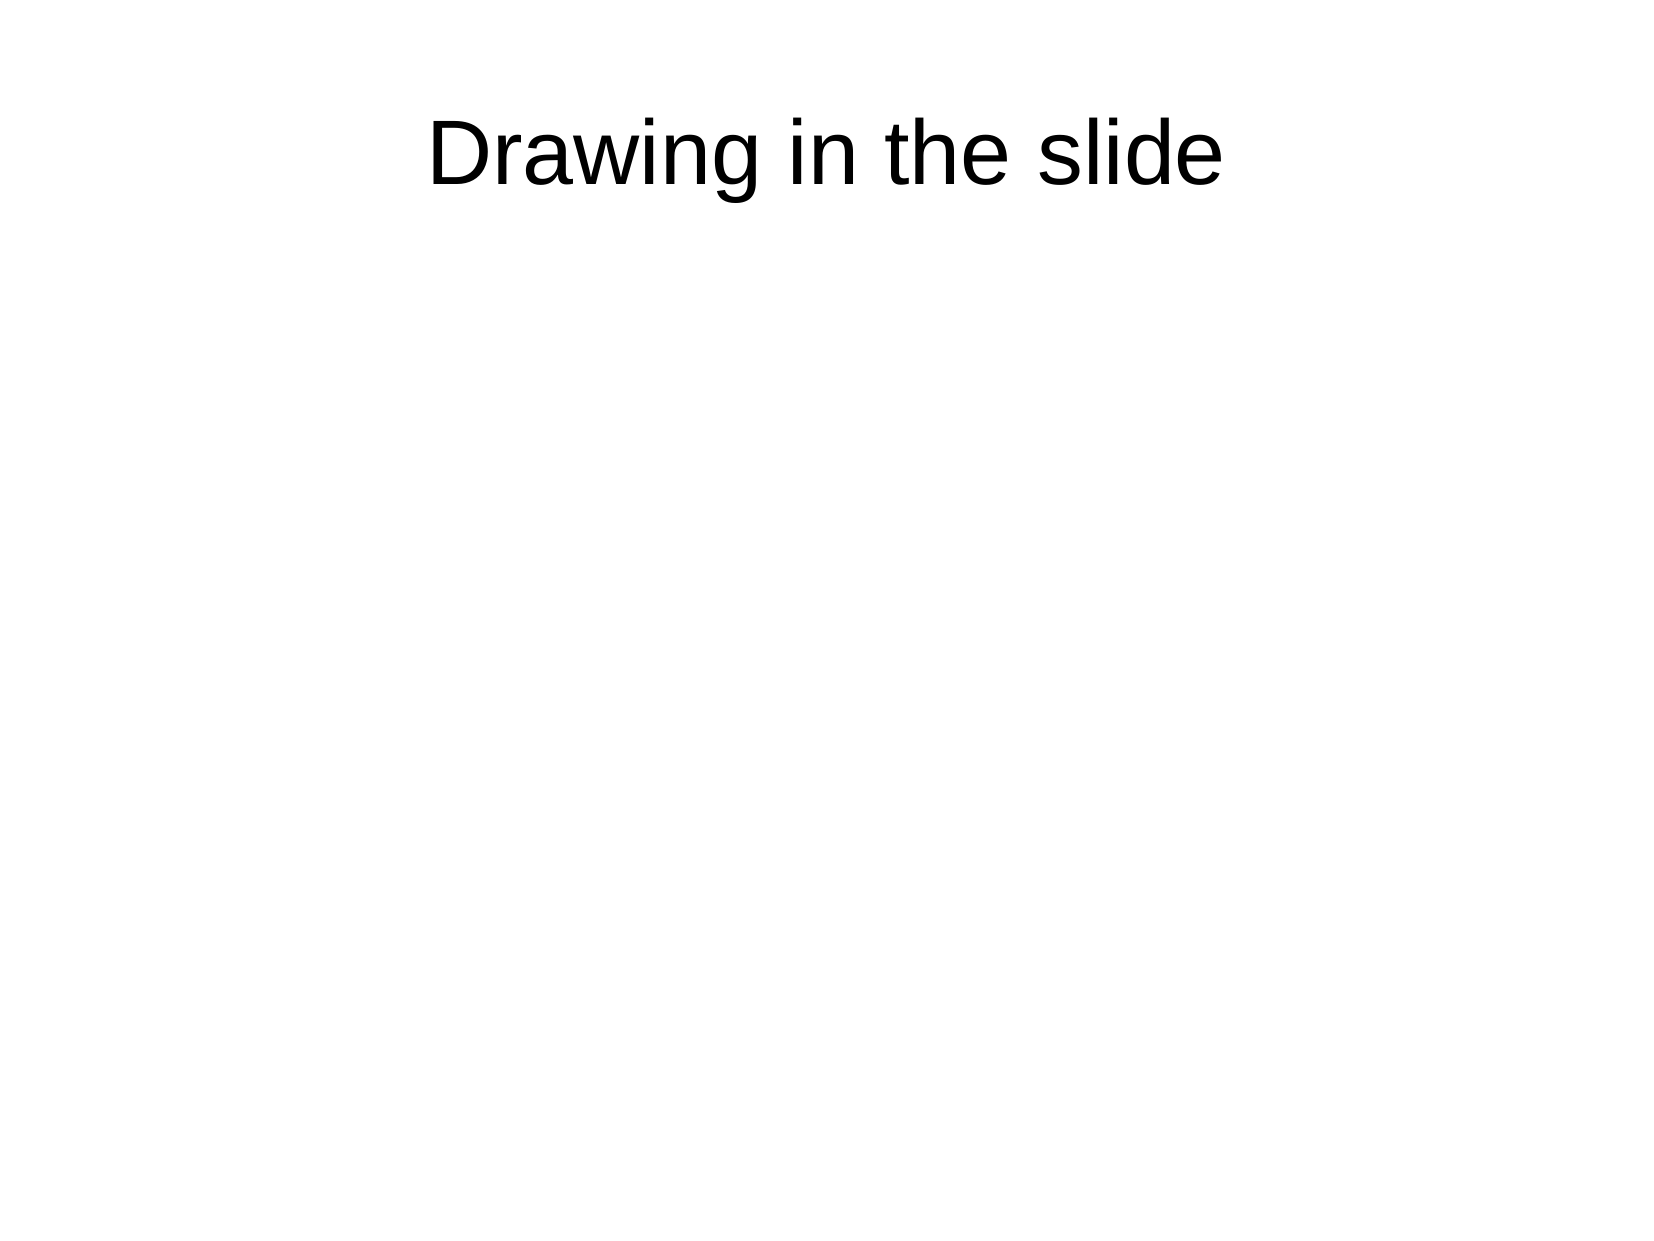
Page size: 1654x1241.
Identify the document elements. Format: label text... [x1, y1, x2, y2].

title Drawing in the slide [82, 49, 1571, 257]
